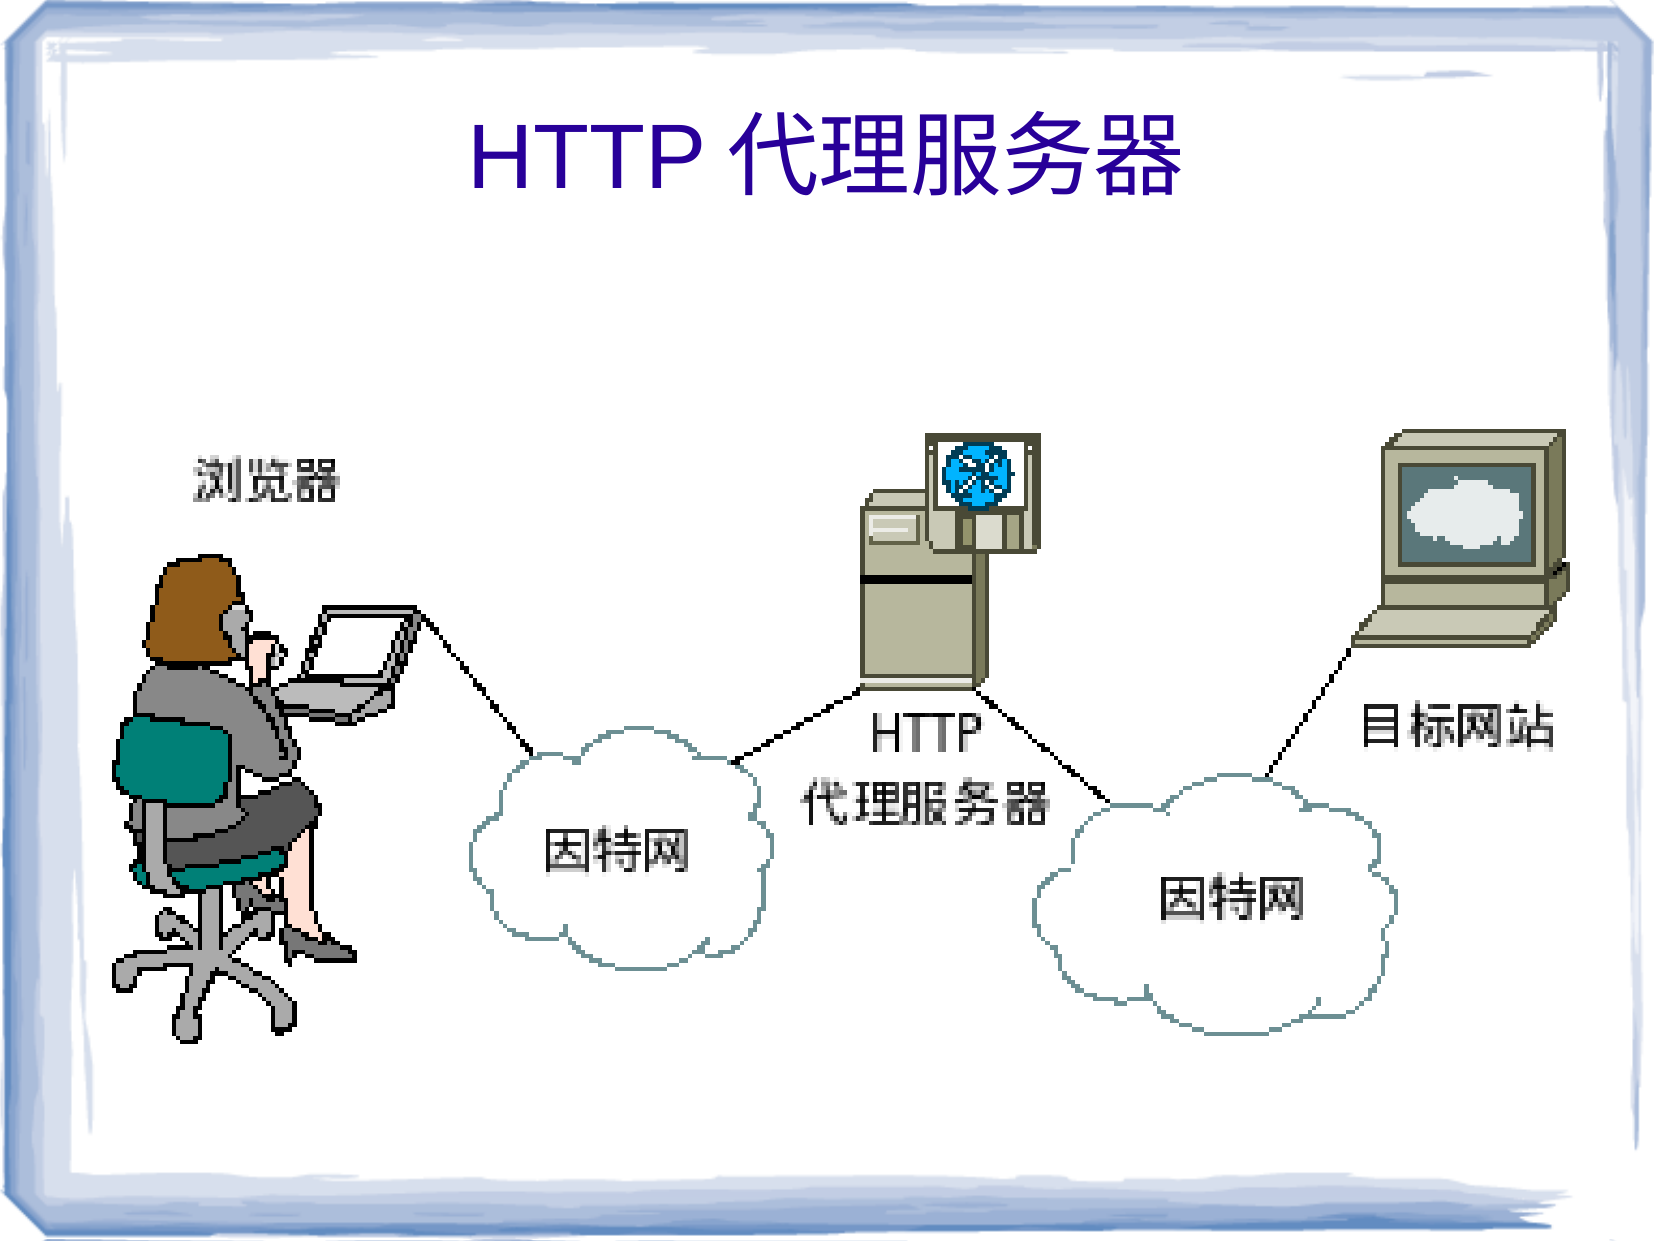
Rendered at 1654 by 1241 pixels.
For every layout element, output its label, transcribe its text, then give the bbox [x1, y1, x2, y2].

picture [0, 0, 1654, 1241]
title HTTP代理服务器 [82, 49, 1571, 257]
